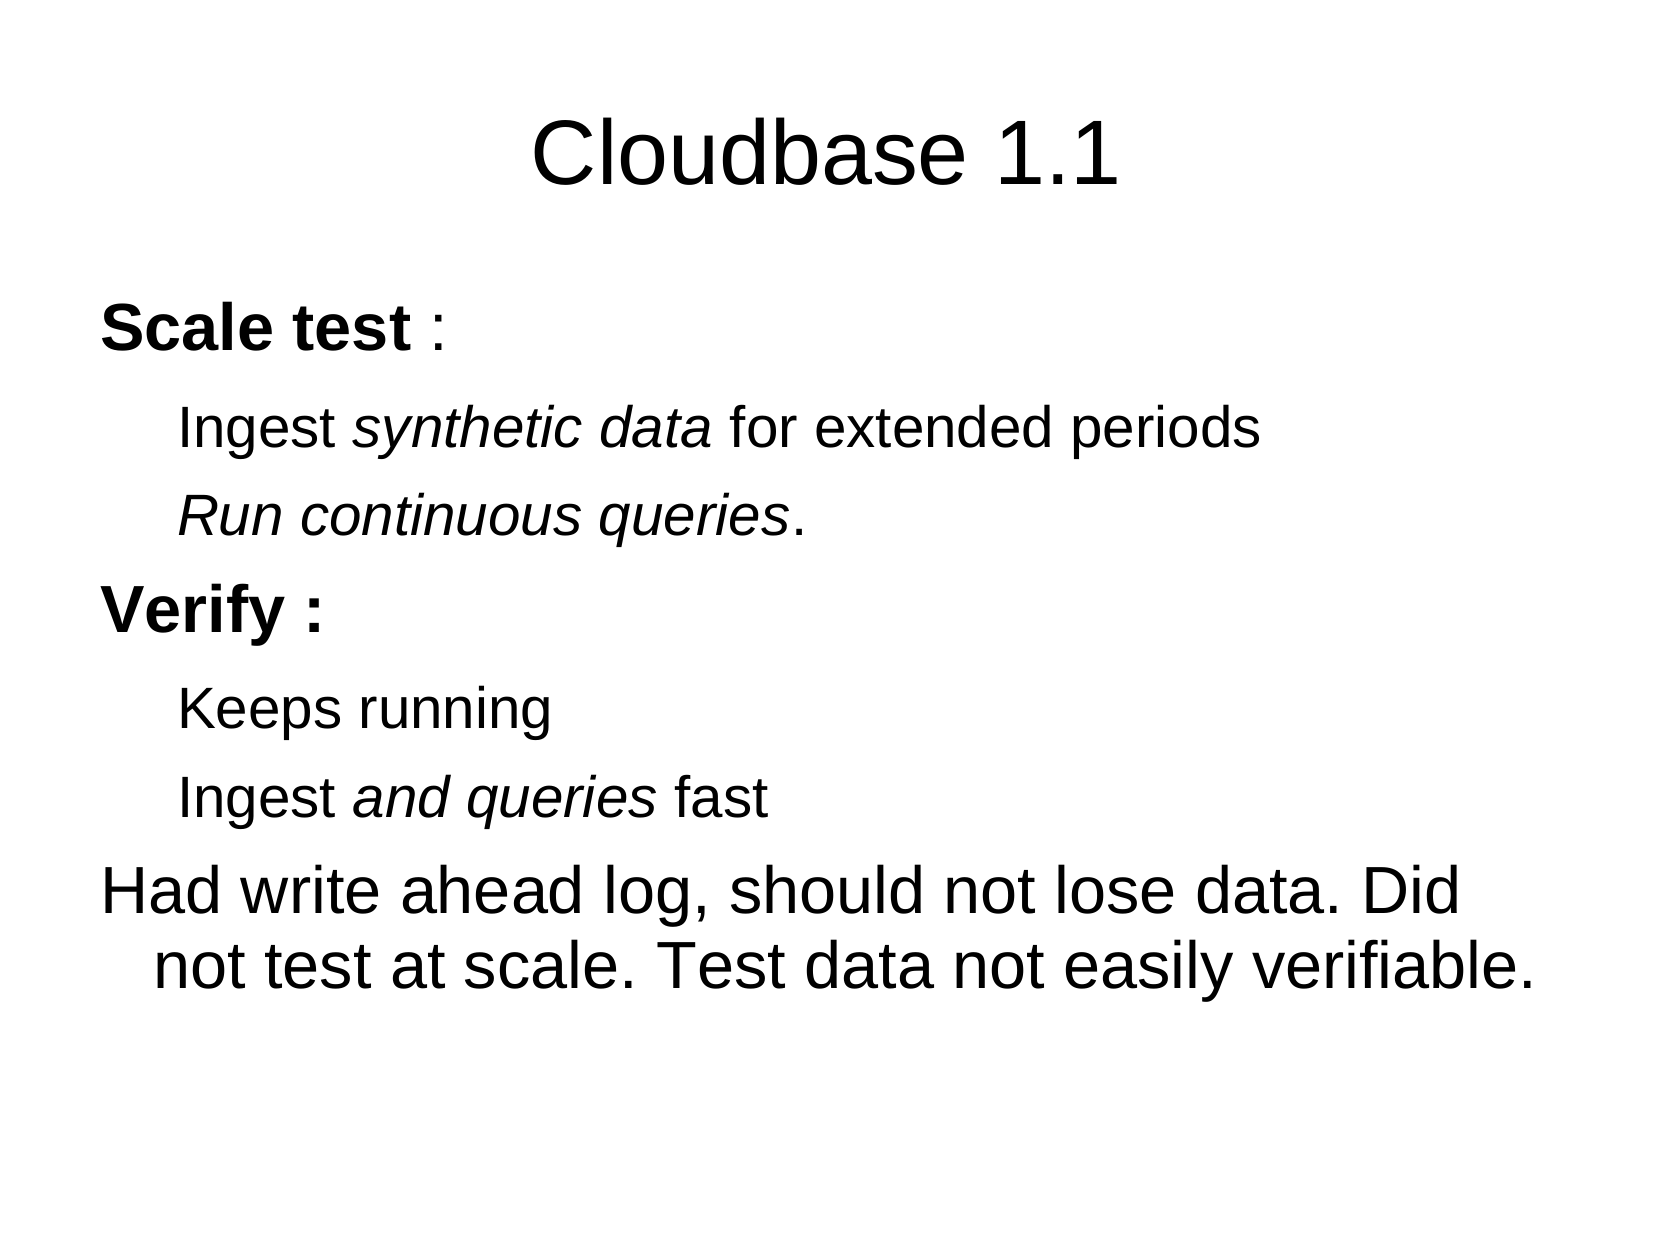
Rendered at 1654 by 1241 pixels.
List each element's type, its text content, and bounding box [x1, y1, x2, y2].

title Cloudbase 1.1 [82, 49, 1571, 257]
list Scale test : Ingest synthetic data for extended periods Run continuous queries. Verify : Keeps running Ingest and queries fast Had write ahead log, should not lose data. Did not test at scale. Test data not easily verifiable. [82, 290, 1571, 1190]
